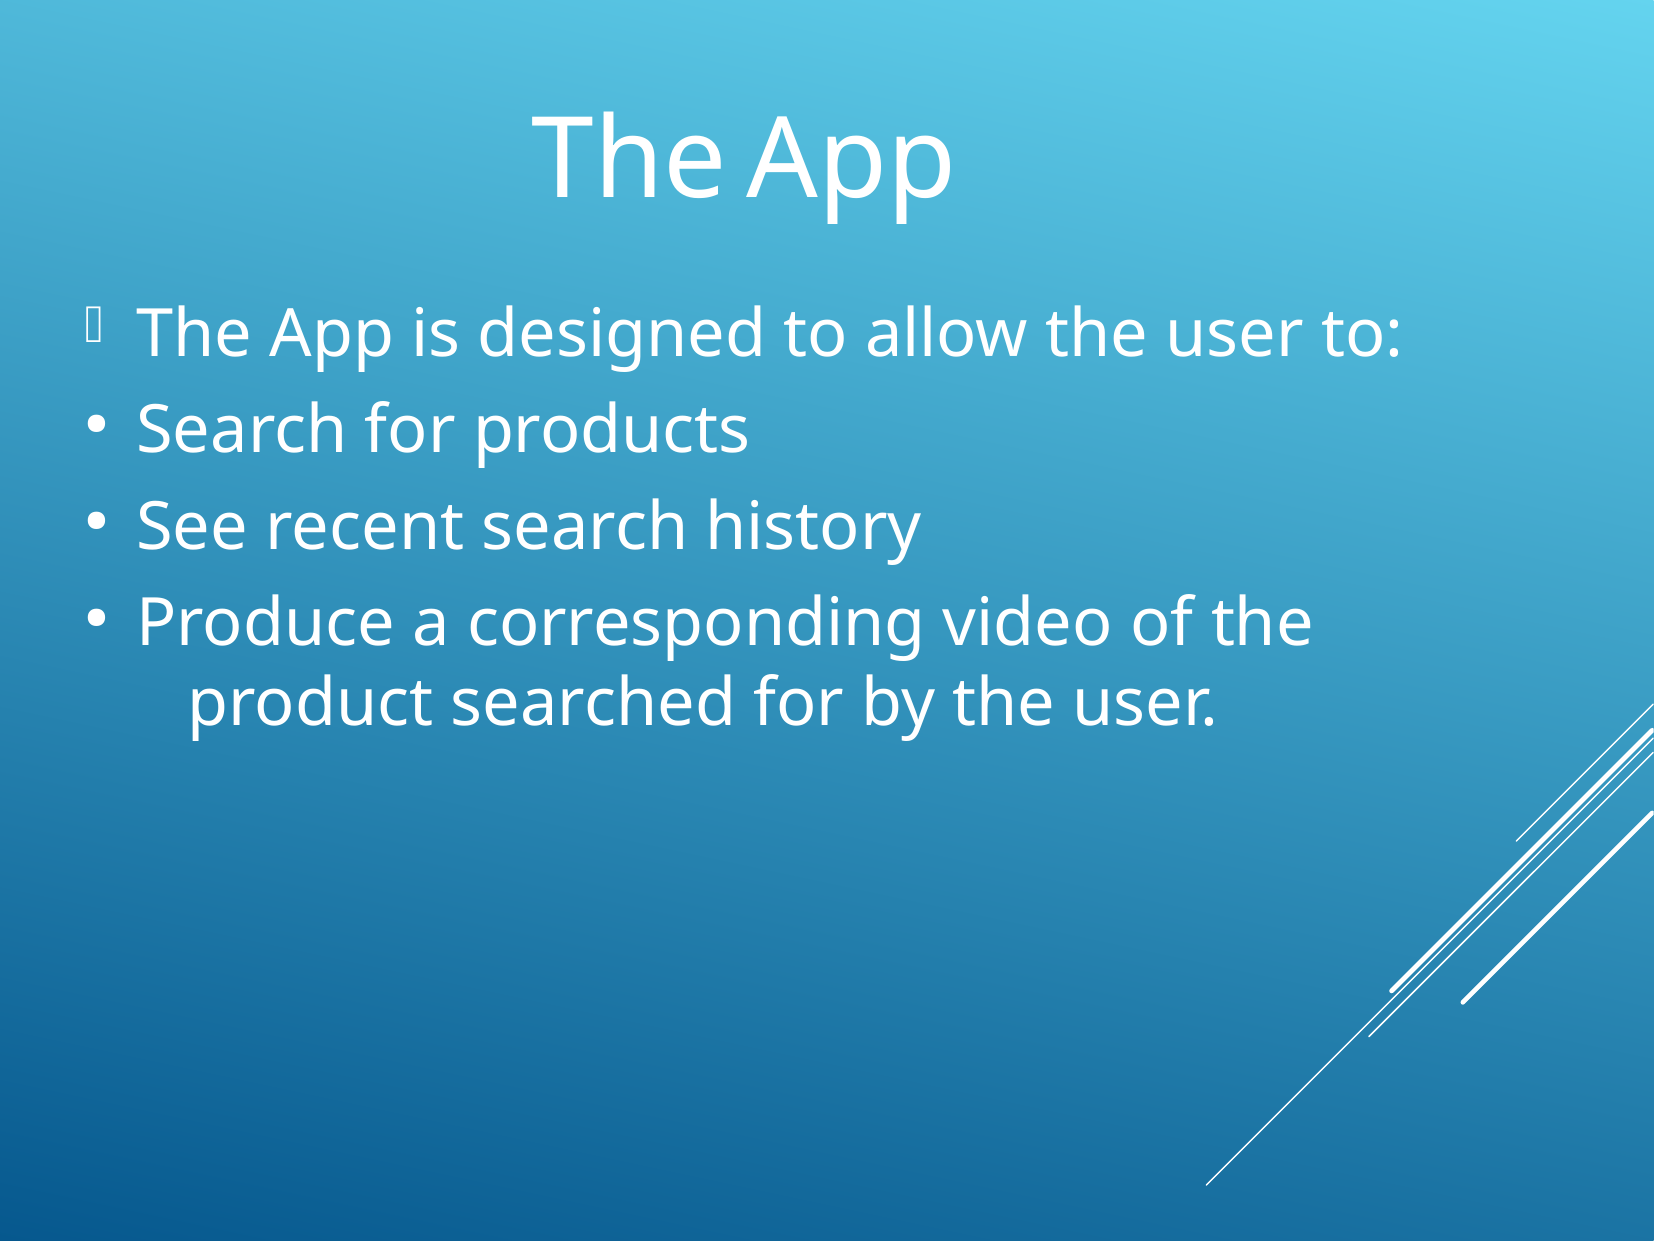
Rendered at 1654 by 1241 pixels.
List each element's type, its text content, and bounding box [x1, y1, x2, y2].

title The App [0, 49, 1489, 257]
list The App is designed to allow the user to: Search for products See recent search history Produce a corresponding video of the product searched for by the user. [69, 258, 1558, 771]
